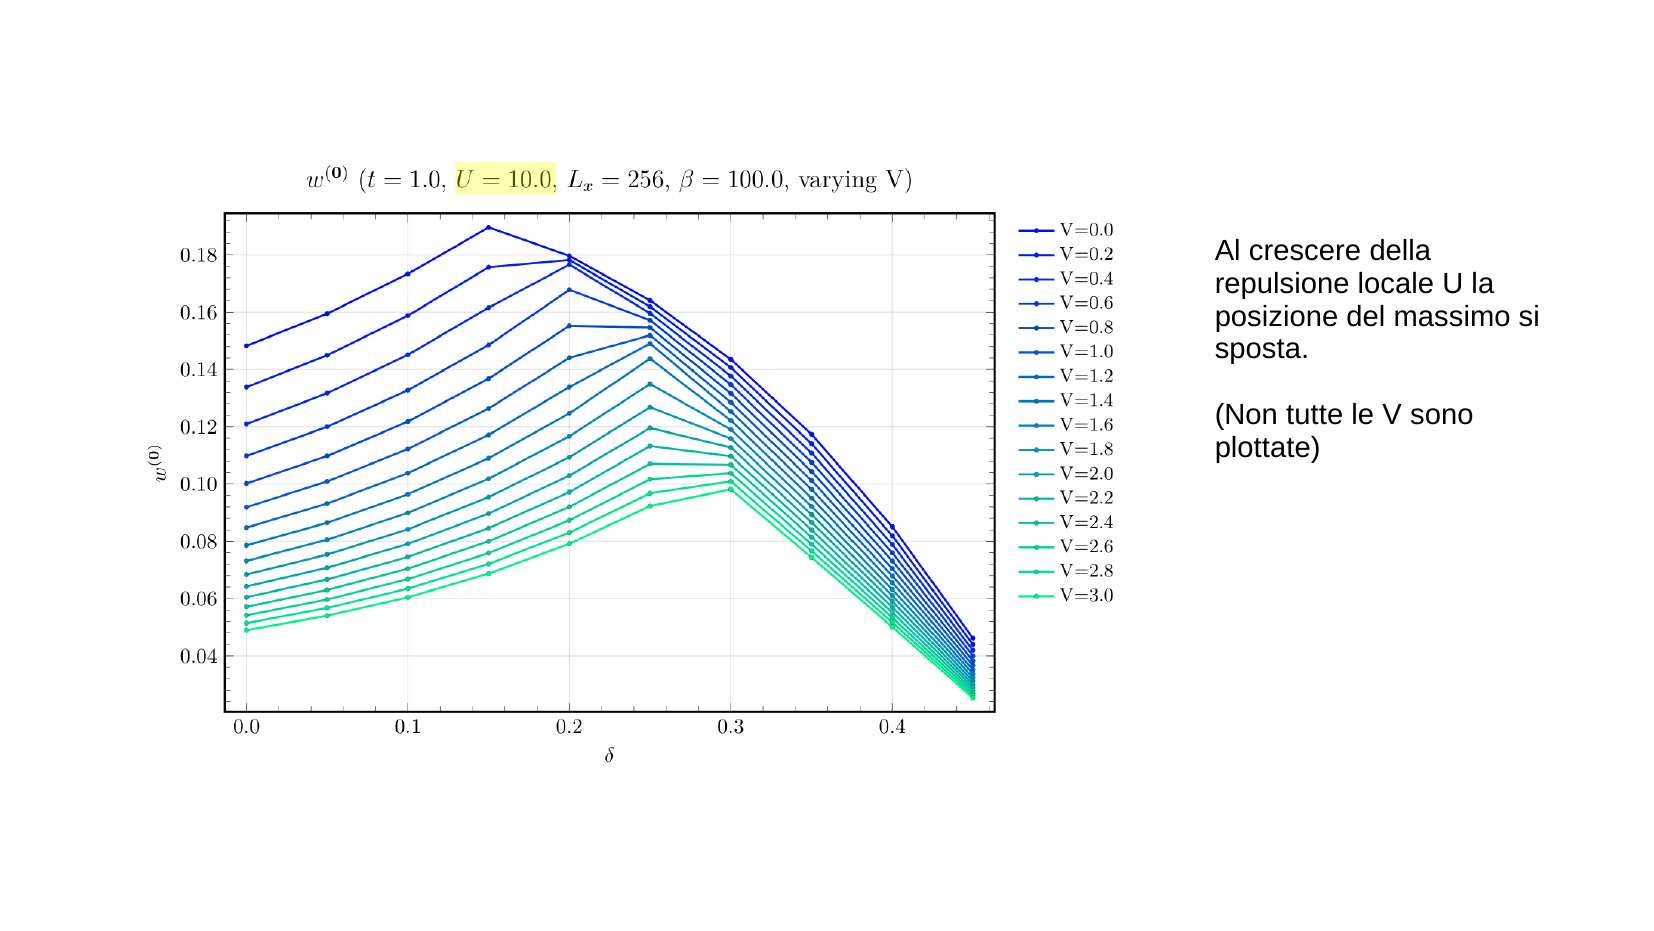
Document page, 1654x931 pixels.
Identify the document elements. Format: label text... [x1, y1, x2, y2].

text_box Al crescere della repulsione locale U la posizione del massimo si sposta. (Non tutte le V sono plottate) [1200, 226, 1576, 713]
text_box [455, 161, 556, 195]
picture [131, 149, 1134, 778]
